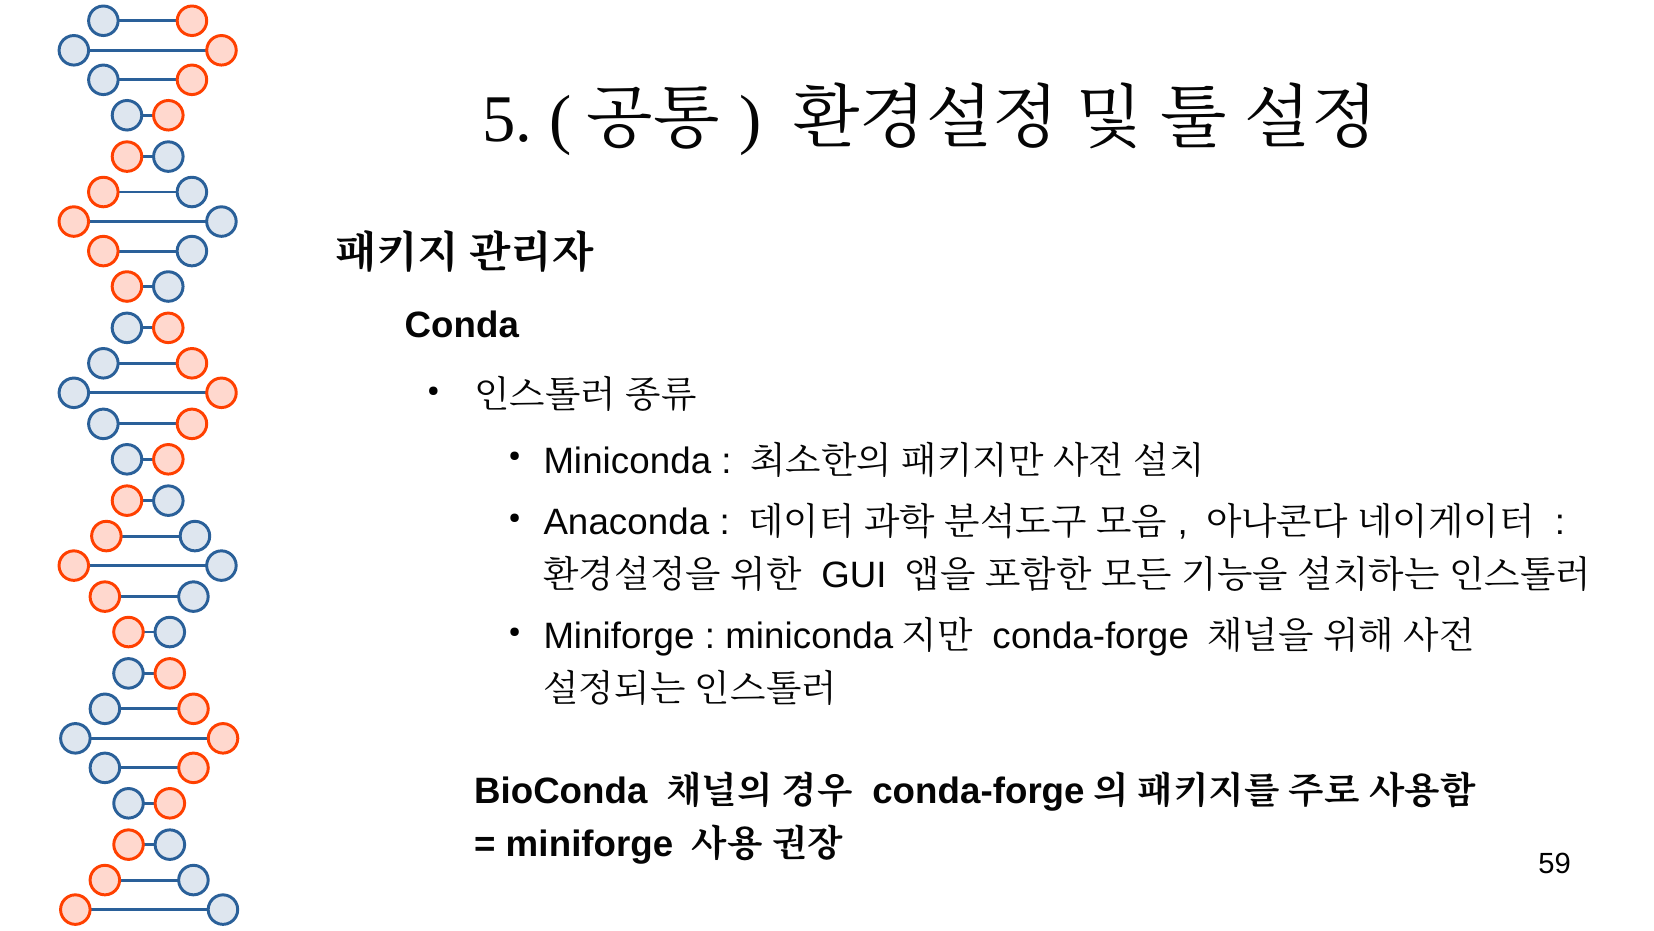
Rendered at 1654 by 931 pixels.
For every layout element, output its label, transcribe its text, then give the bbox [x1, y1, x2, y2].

list 패키지 관리자 Conda 인스톨러 종류 Miniconda : 최소한의 패키지만 사전 설치 Anaconda : 데이터 과학 분석도구 모음, 아나콘다 네이게이터 : 환경설정을 위한 GUI 앱을 포함한 모든 기능을 설치하는 인스톨러 Miniforge : miniconda지만 conda-forge 채널을 위해 사전 설정되는 인스톨러 BioConda 채널의 경우 conda-forge의 패키지를 주로 사용함 = miniforge 사용 권장 [265, 218, 1595, 895]
title 5. (공통) 환경설정 및 툴 설정 [265, 35, 1595, 189]
